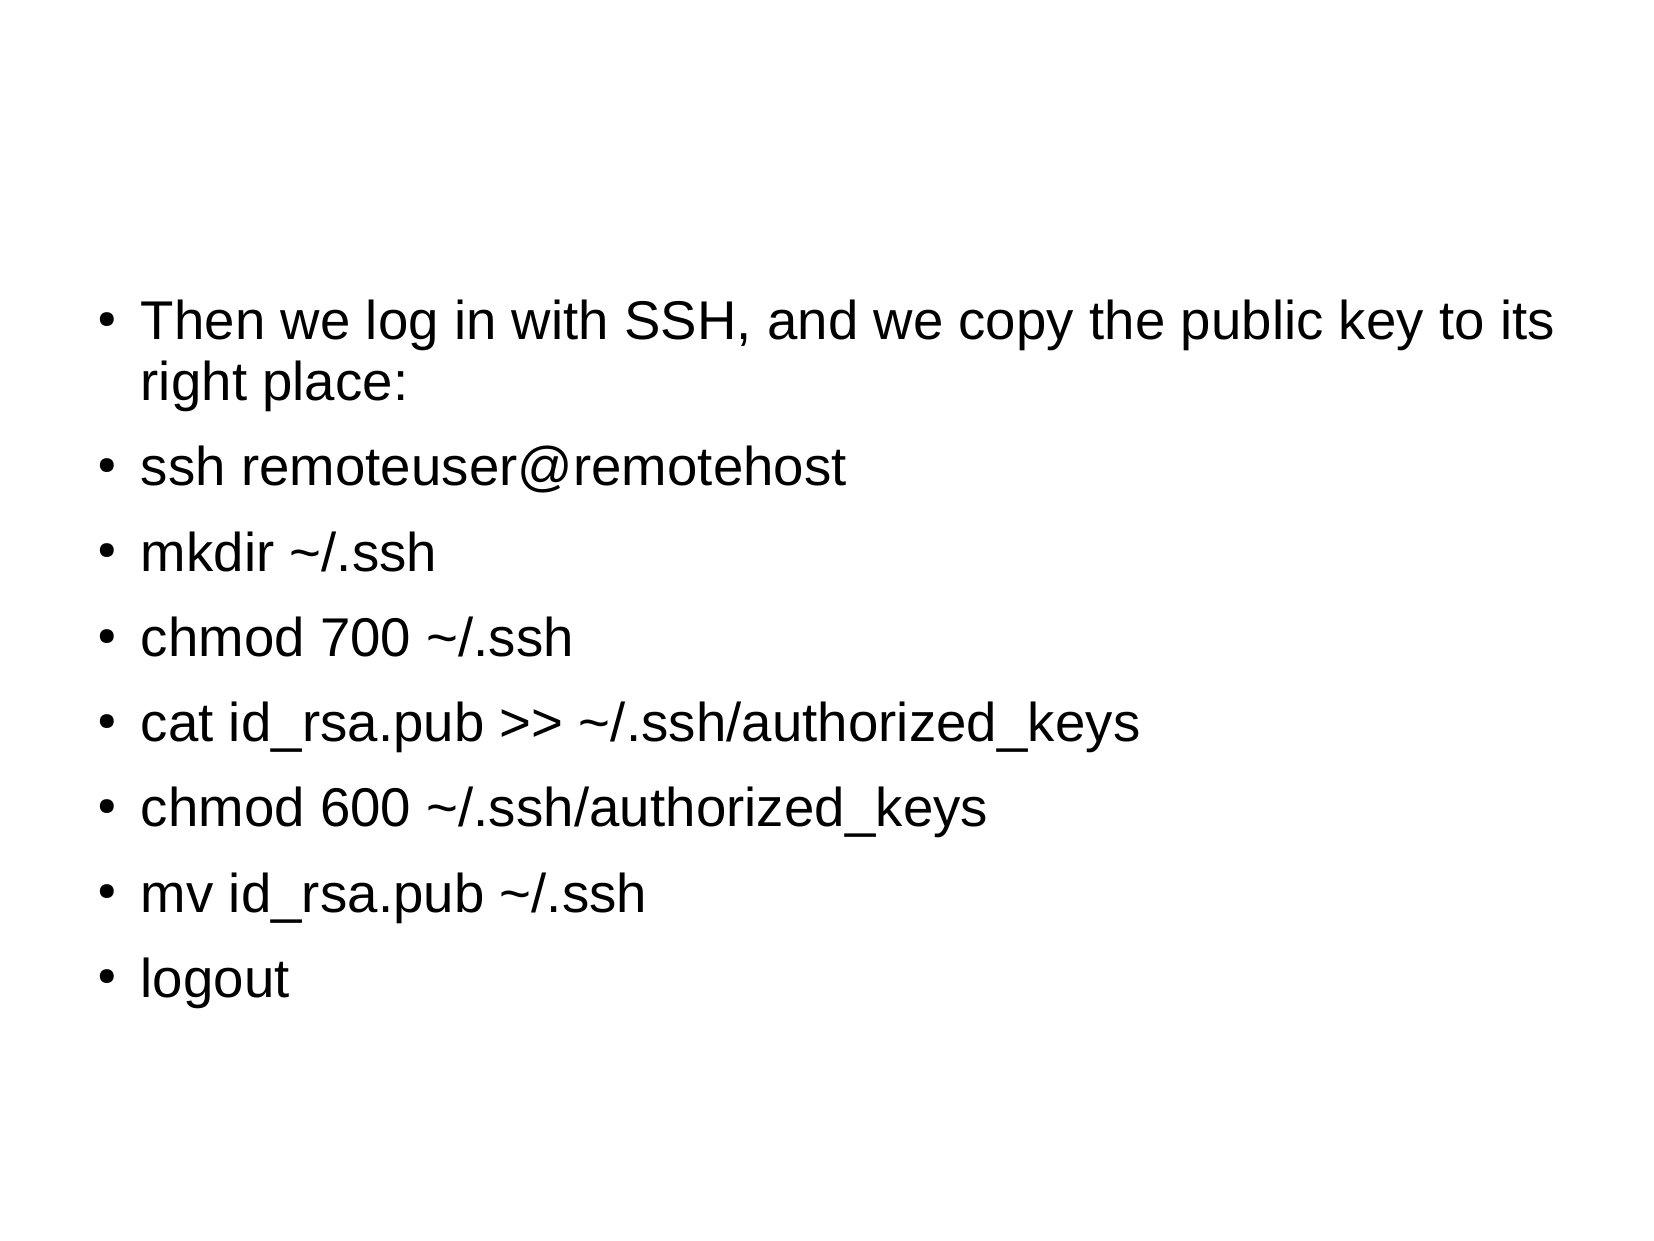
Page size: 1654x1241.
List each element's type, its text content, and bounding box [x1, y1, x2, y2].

list Then we log in with SSH, and we copy the public key to its right place: ssh remoteuser@remotehost mkdir ~/.ssh chmod 700 ~/.ssh cat id_rsa.pub >> ~/.ssh/authorized_keys chmod 600 ~/.ssh/authorized_keys mv id_rsa.pub ~/.ssh logout [82, 290, 1571, 1010]
